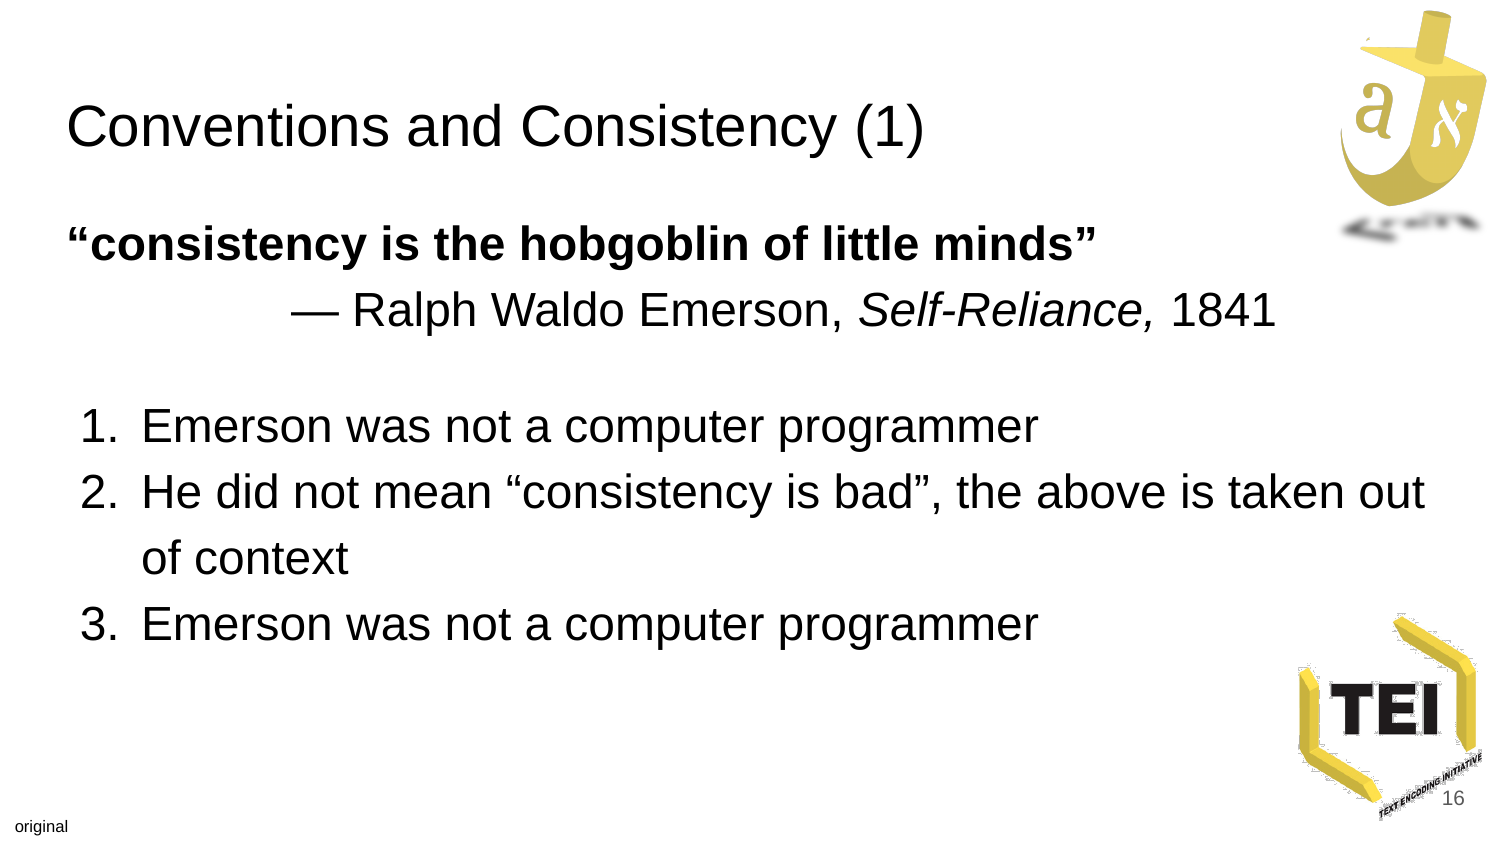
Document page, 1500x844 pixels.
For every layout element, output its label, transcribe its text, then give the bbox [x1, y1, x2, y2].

picture [1275, 604, 1500, 830]
title Conventions and Consistency (1) [51, 72, 1449, 167]
picture [1324, 0, 1497, 250]
list “consistency is the hobgoblin of little minds” — Ralph Waldo Emerson, Self-Reliance, 1841 Emerson was not a computer programmer He did not mean “consistency is bad”, the above is taken out of context Emerson was not a computer programmer [51, 189, 1449, 750]
text_box original [0, 810, 114, 844]
slide_number <number> [1389, 764, 1480, 830]
